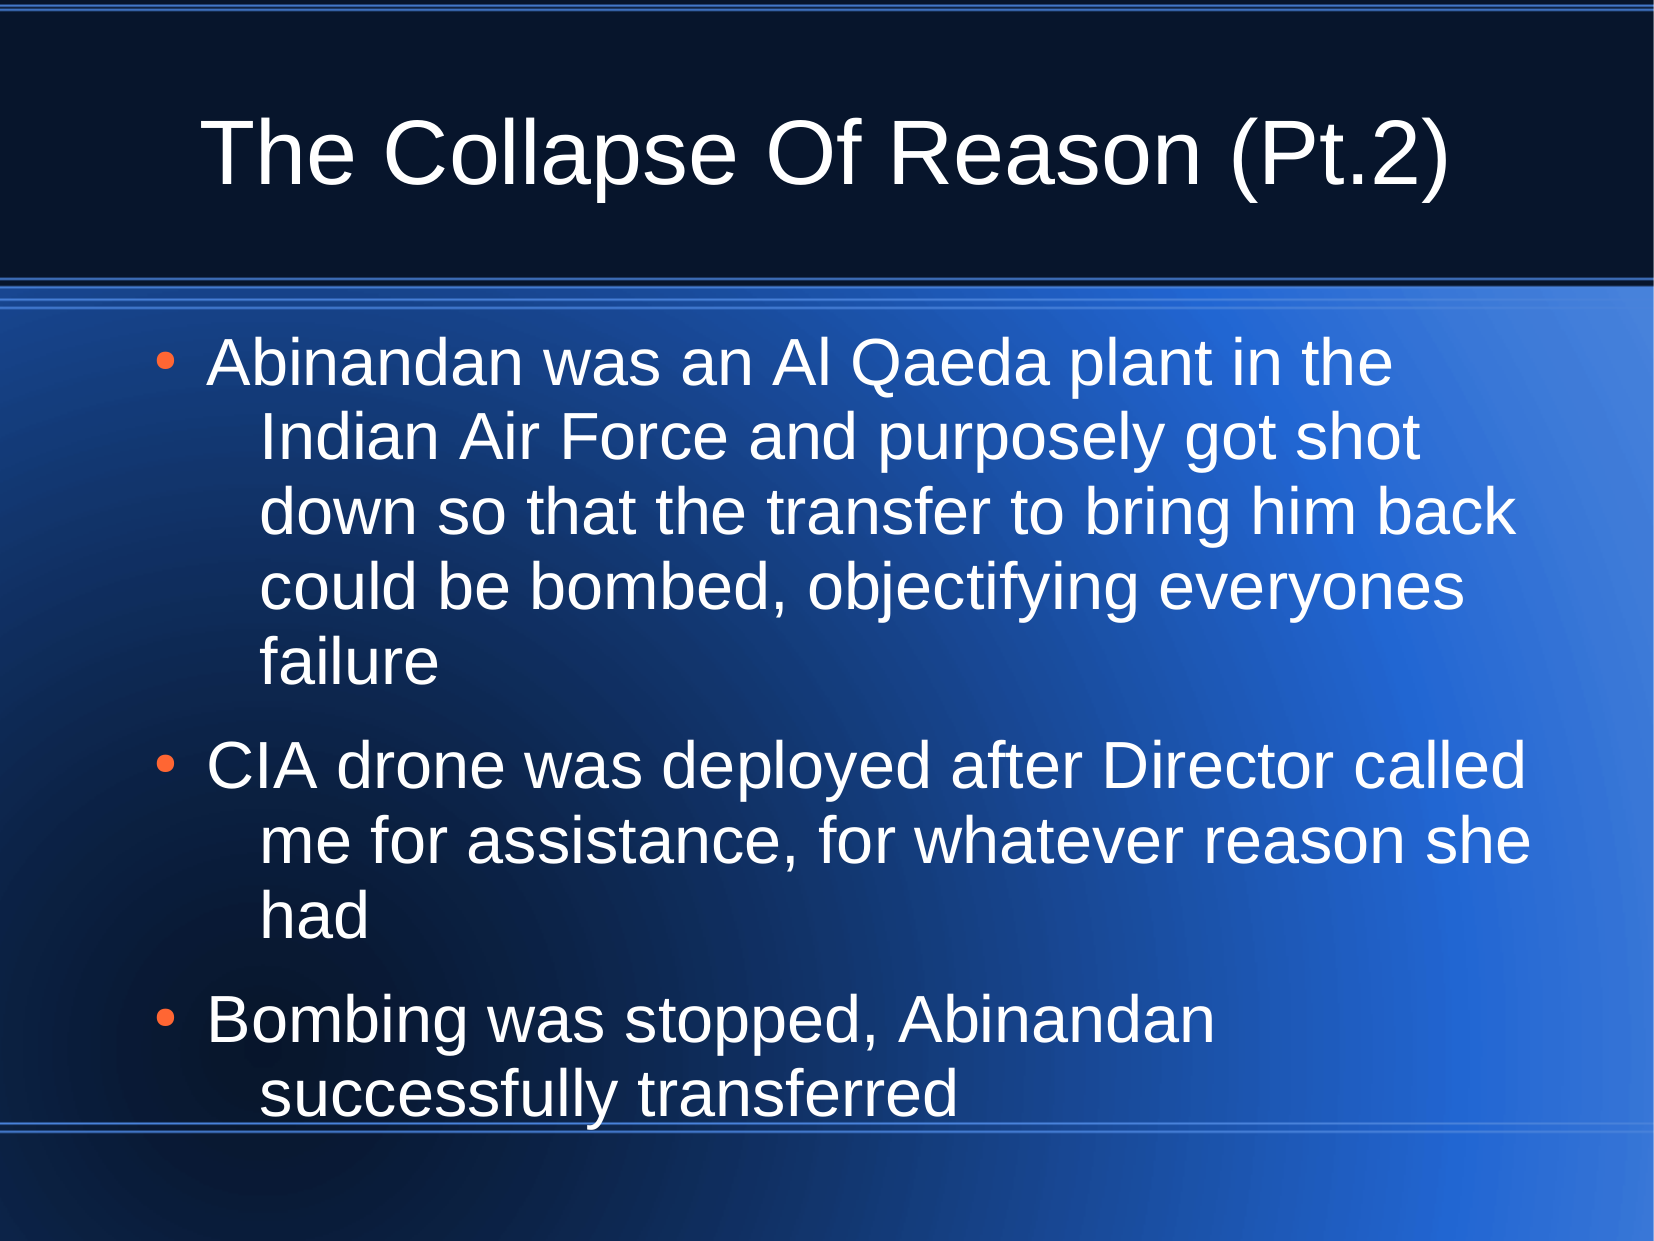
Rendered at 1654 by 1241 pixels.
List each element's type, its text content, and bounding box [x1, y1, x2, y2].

picture [0, 0, 1654, 1241]
title The Collapse Of Reason (Pt.2) [82, 49, 1571, 257]
list Abinandan was an Al Qaeda plant in the Indian Air Force and purposely got shot down so that the transfer to bring him back could be bombed, objectifying everyones failure CIA drone was deployed after Director called me for assistance, for whatever reason she had Bombing was stopped, Abinandan successfully transferred [118, 324, 1571, 1132]
